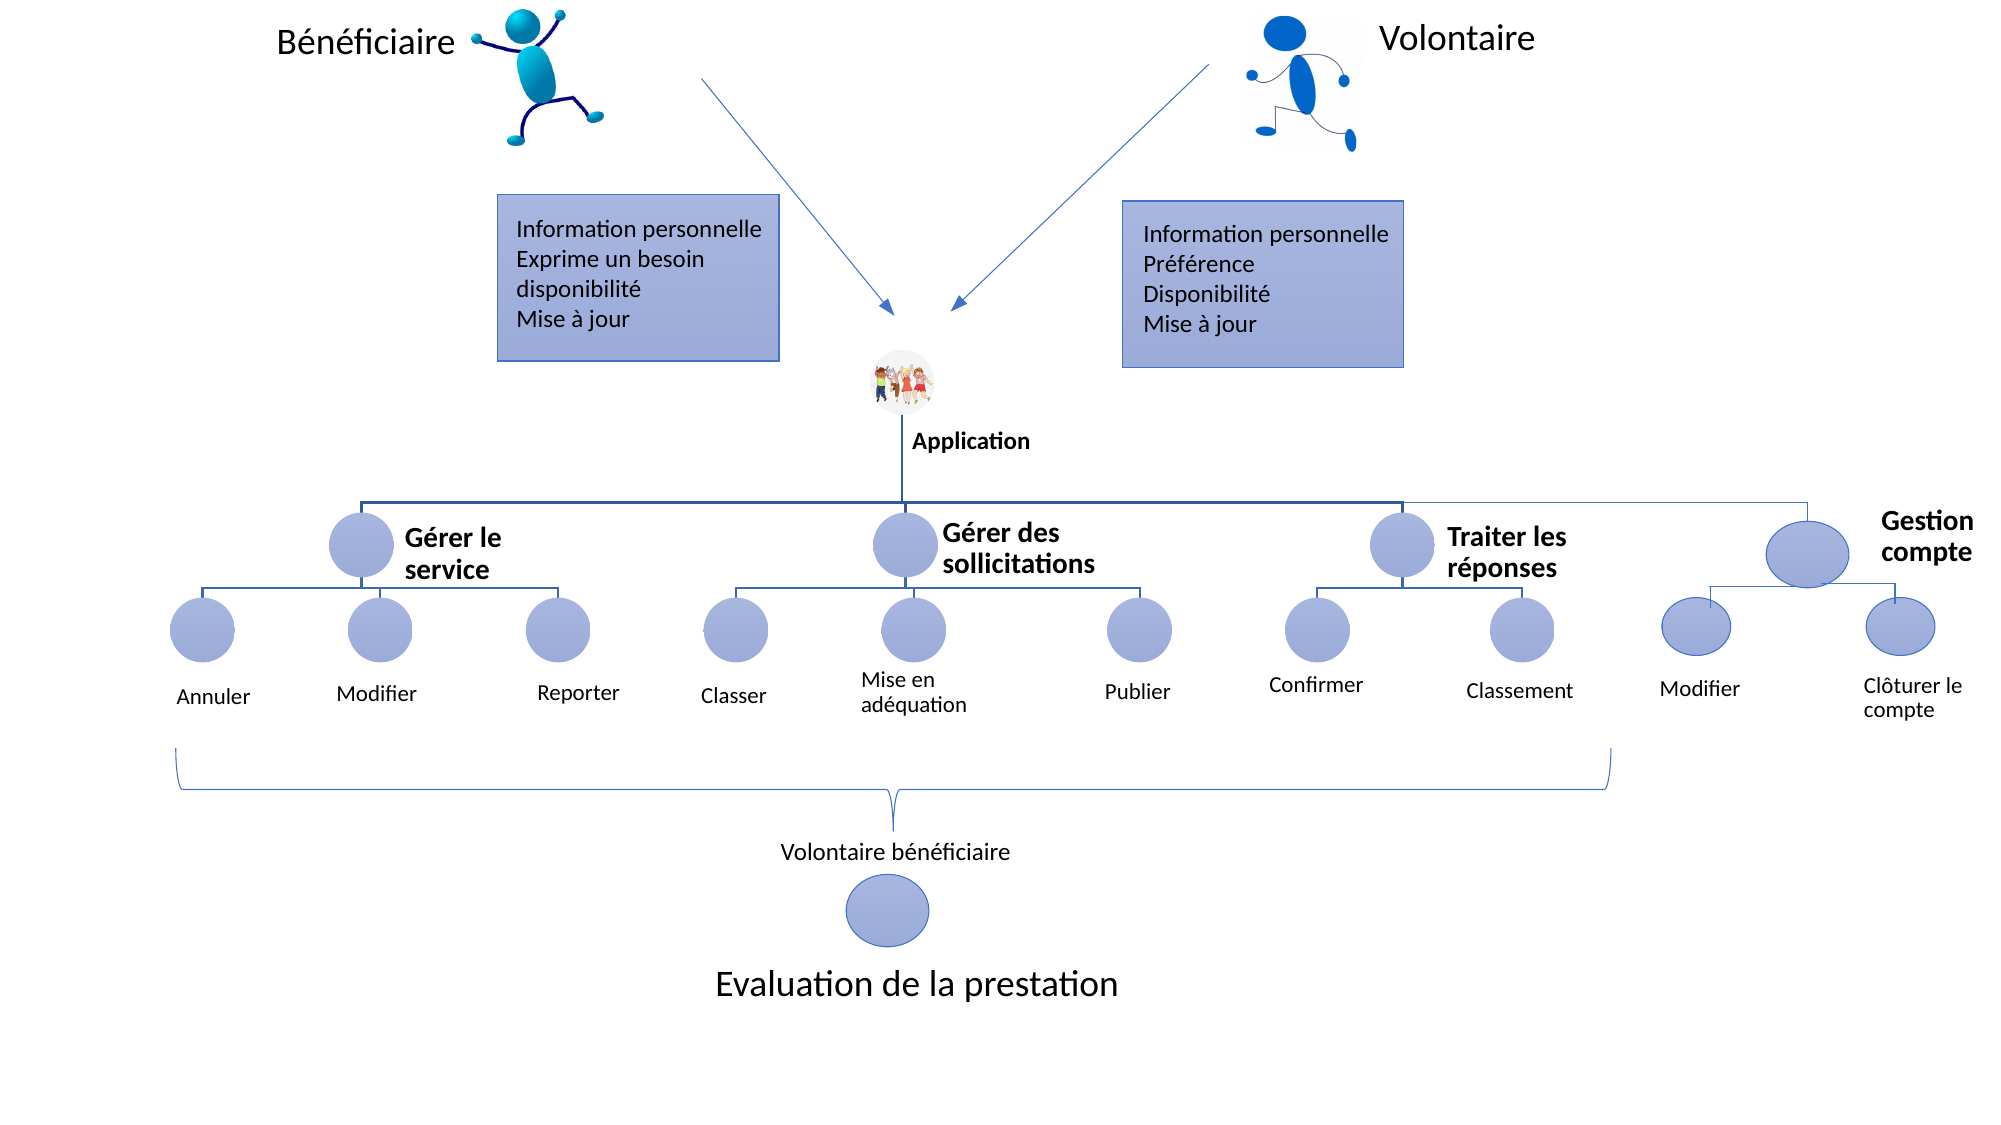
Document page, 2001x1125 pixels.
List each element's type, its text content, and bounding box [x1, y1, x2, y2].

picture [471, 9, 604, 146]
text_box Volontaire [1364, 5, 1583, 67]
text_box Reporter [530, 660, 628, 726]
text_box Confirmer [1262, 652, 1414, 718]
text_box [1285, 597, 1350, 652]
text_box Application [904, 409, 1050, 474]
text_box [1866, 597, 1935, 656]
picture [1241, 13, 1365, 152]
text_box [348, 597, 413, 662]
text_box [1766, 521, 1849, 588]
text_box Publier [1098, 660, 1196, 725]
text_box Volontaire bénéficiaire [765, 827, 1253, 874]
text_box Information personnelle Exprime un besoin disponibilité Mise à jour [501, 205, 783, 342]
text_box Evaluation de la prestation [700, 951, 1149, 1012]
text_box [1489, 597, 1555, 658]
text_box [873, 512, 933, 578]
text_box [881, 597, 947, 660]
text_box Gérer le service [396, 513, 569, 579]
text_box Traiter les réponses [1438, 512, 1659, 578]
text_box [1370, 512, 1435, 578]
text_box [846, 874, 929, 947]
text_box Classement [1459, 658, 1611, 724]
text_box Mise en adéquation [854, 660, 1048, 725]
text_box [497, 194, 779, 361]
text_box [525, 597, 591, 660]
text_box [329, 512, 394, 578]
text_box [869, 349, 935, 415]
text_box Gérer des sollicitations [933, 508, 1172, 574]
text_box Clôturer le compte [1848, 665, 1990, 732]
text_box Information personnelle Préférence Disponibilité Mise à jour [1128, 210, 1410, 347]
text_box [703, 597, 769, 663]
text_box [1661, 597, 1731, 656]
text_box [1122, 201, 1403, 367]
text_box Annuler [169, 665, 267, 730]
text_box Bénéficiaire [261, 9, 471, 70]
text_box Classer [694, 663, 792, 729]
text_box [170, 597, 235, 663]
text_box Modifier [329, 662, 427, 727]
text_box [1107, 597, 1172, 660]
text_box Gestion compte [1866, 497, 2000, 577]
text_box Modifier [1644, 669, 1757, 710]
